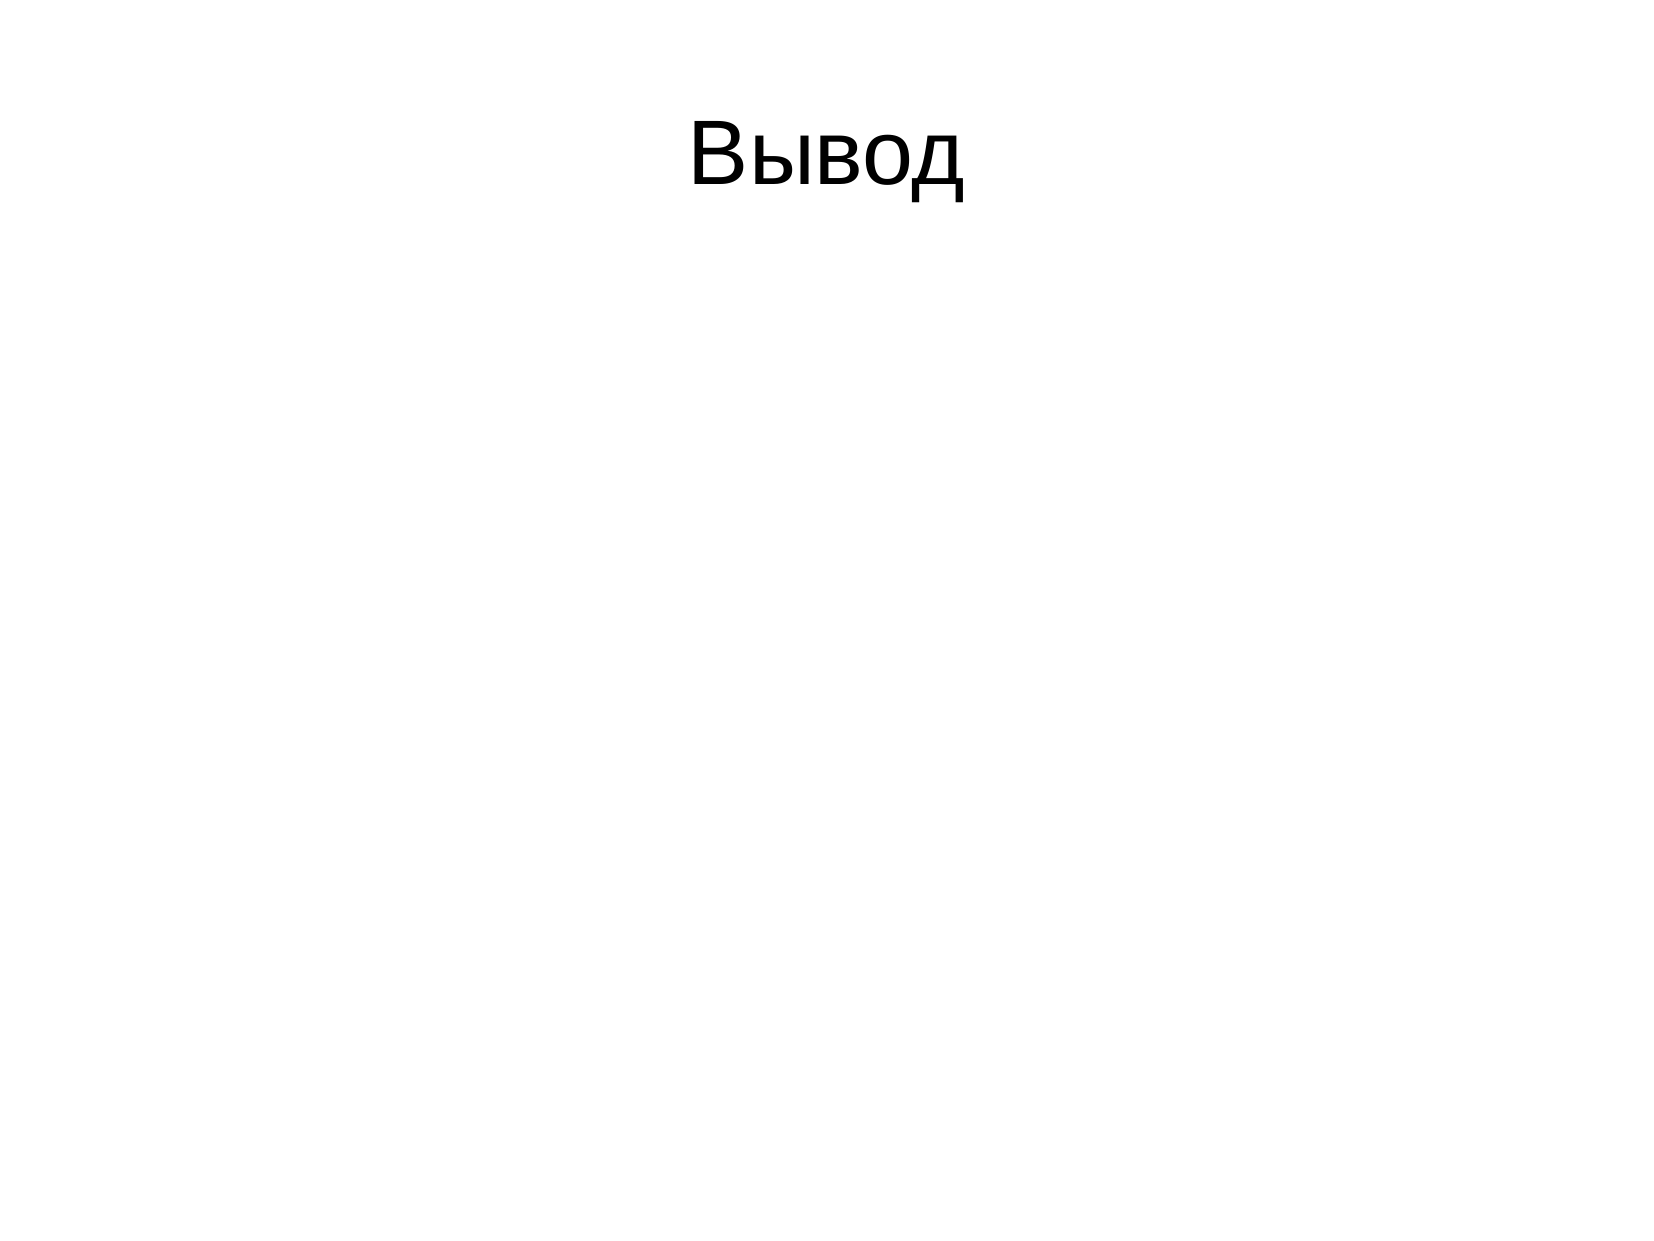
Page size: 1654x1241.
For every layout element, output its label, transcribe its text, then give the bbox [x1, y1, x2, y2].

title Вывод [82, 49, 1571, 257]
